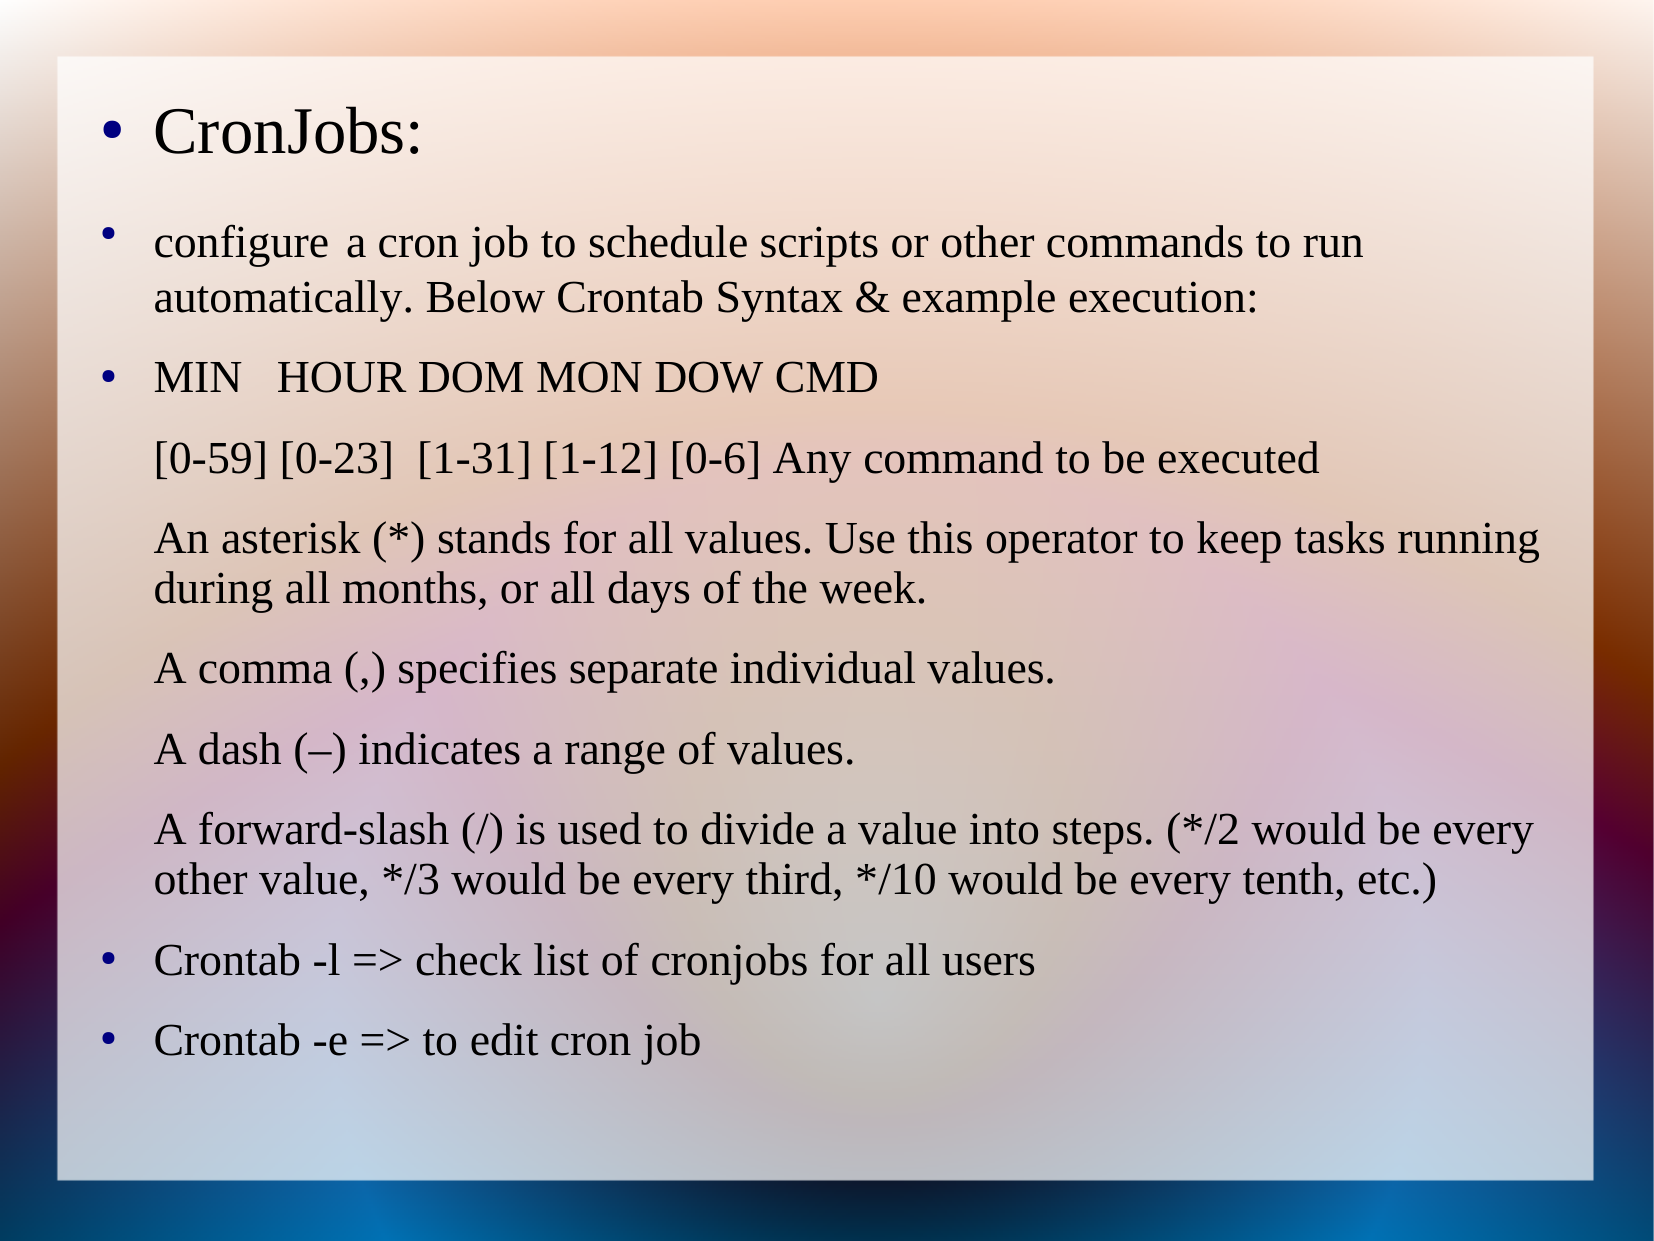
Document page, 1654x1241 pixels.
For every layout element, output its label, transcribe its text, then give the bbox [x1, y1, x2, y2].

picture [0, 0, 1654, 1241]
list CronJobs: configure a cron job to schedule scripts or other commands to run automatically. Below Crontab Syntax & example execution: MIN HOUR DOM MON DOW CMD [0-59] [0-23] [1-31] [1-12] [0-6] Any command to be executed An asterisk (*) stands for all values. Use this operator to keep tasks running during all months, or all days of the week. A comma (,) specifies separate individual values. A dash (–) indicates a range of values. A forward-slash (/) is used to divide a value into steps. (*/2 would be every other value, */3 would be every third, */10 would be every tenth, etc.) Crontab -l => check list of cronjobs for all users Crontab -e => to edit cron job [82, 94, 1571, 1146]
